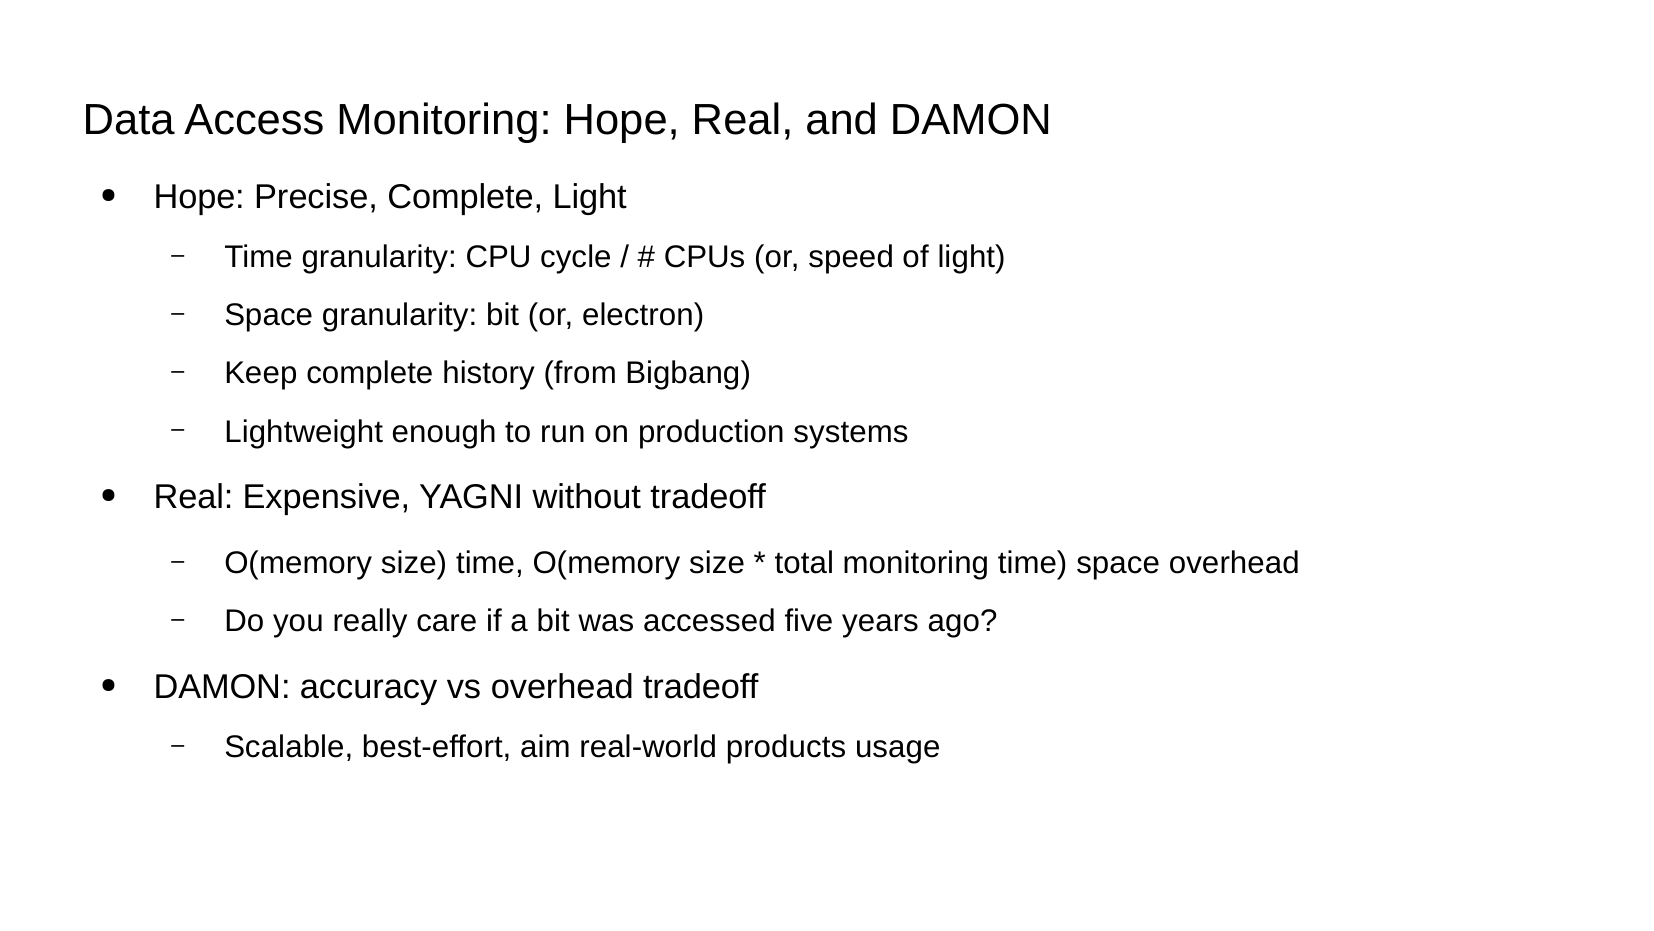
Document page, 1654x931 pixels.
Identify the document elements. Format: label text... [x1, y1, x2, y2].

list Hope: Precise, Complete, Light Time granularity: CPU cycle / # CPUs (or, speed of light) Space granularity: bit (or, electron) Keep complete history (from Bigbang) Lightweight enough to run on production systems Real: Expensive, YAGNI without tradeoff O(memory size) time, O(memory size * total monitoring time) space overhead Do you really care if a bit was accessed five years ago? DAMON: accuracy vs overhead tradeoff Scalable, best-effort, aim real-world products usage [82, 177, 1571, 833]
title Data Access Monitoring: Hope, Real, and DAMON [82, 81, 1571, 157]
